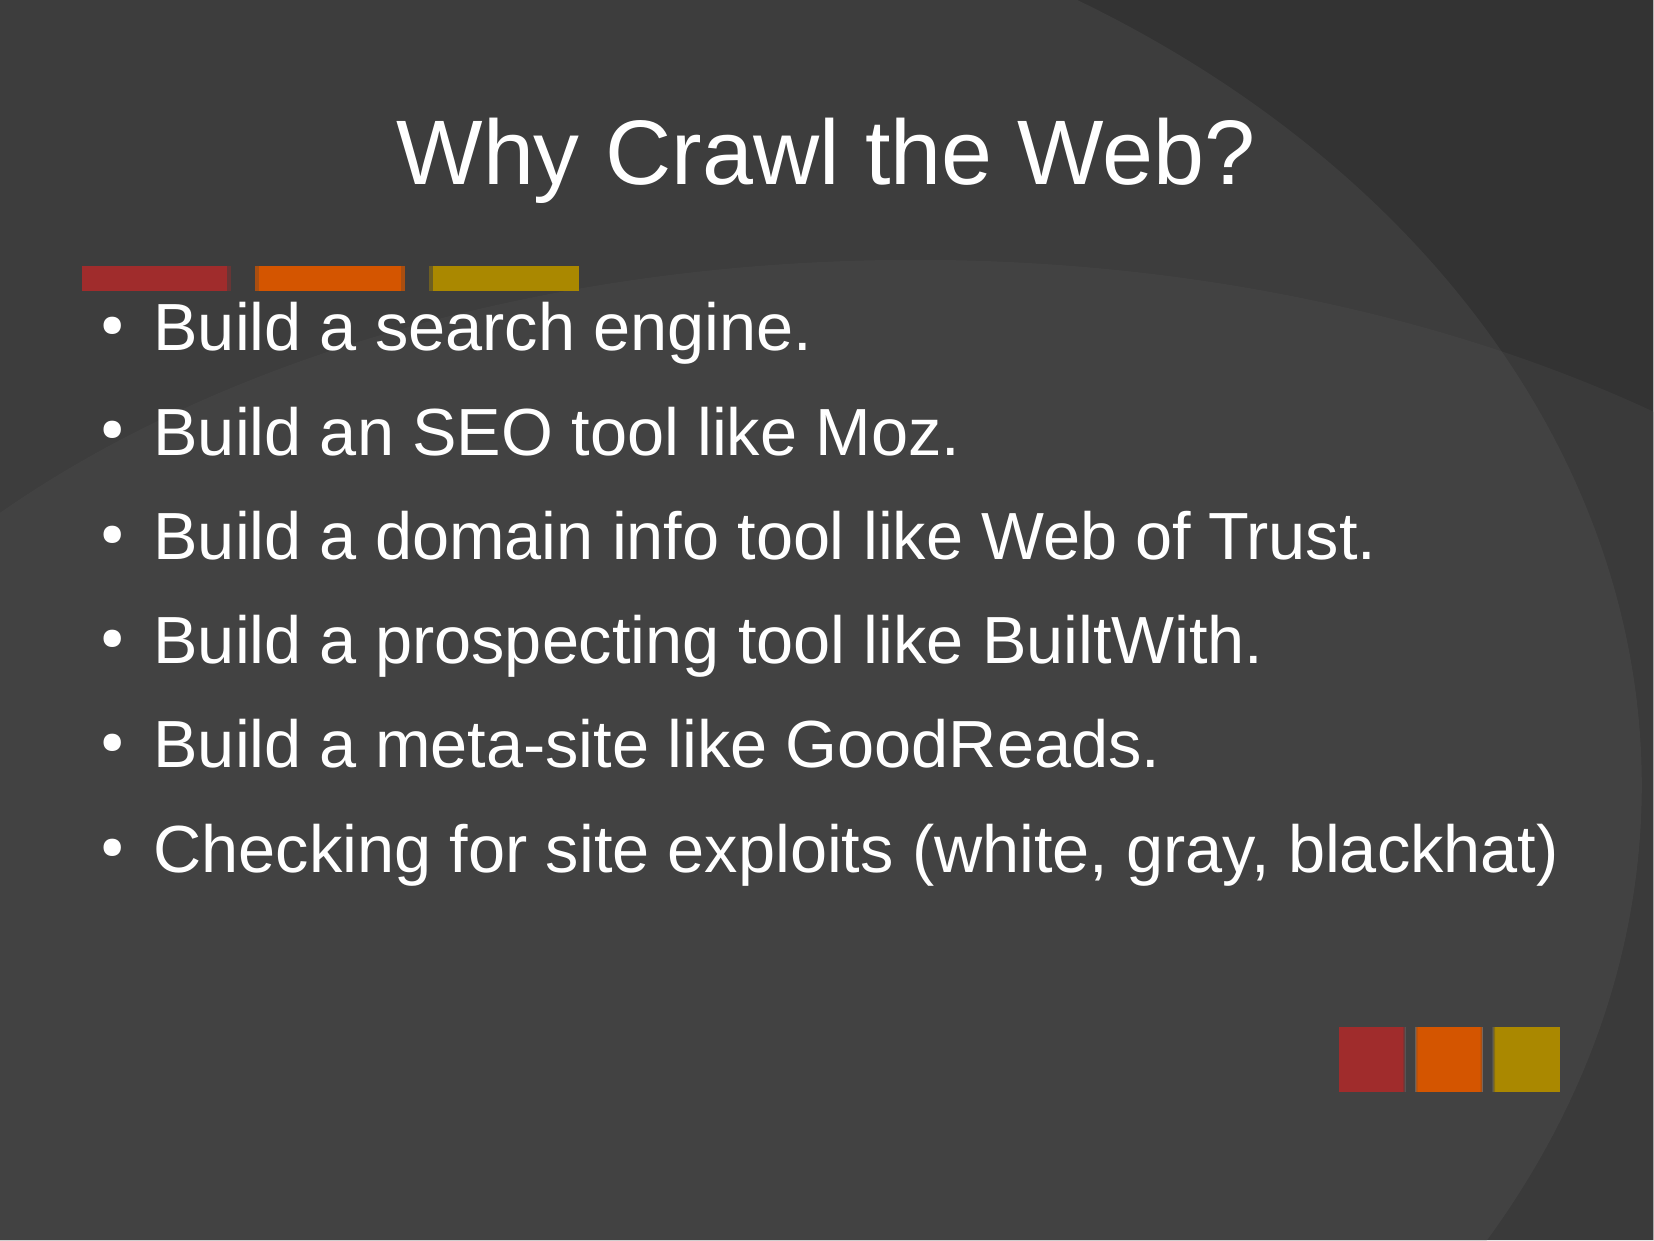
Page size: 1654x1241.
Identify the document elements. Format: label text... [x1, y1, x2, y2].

list Build a search engine. Build an SEO tool like Moz. Build a domain info tool like Web of Trust. Build a prospecting tool like BuiltWith. Build a meta-site like GoodReads. Checking for site exploits (white, gray, blackhat) [82, 290, 1571, 1010]
title Why Crawl the Web? [82, 49, 1571, 257]
picture [82, 266, 579, 290]
picture [1339, 1027, 1560, 1092]
